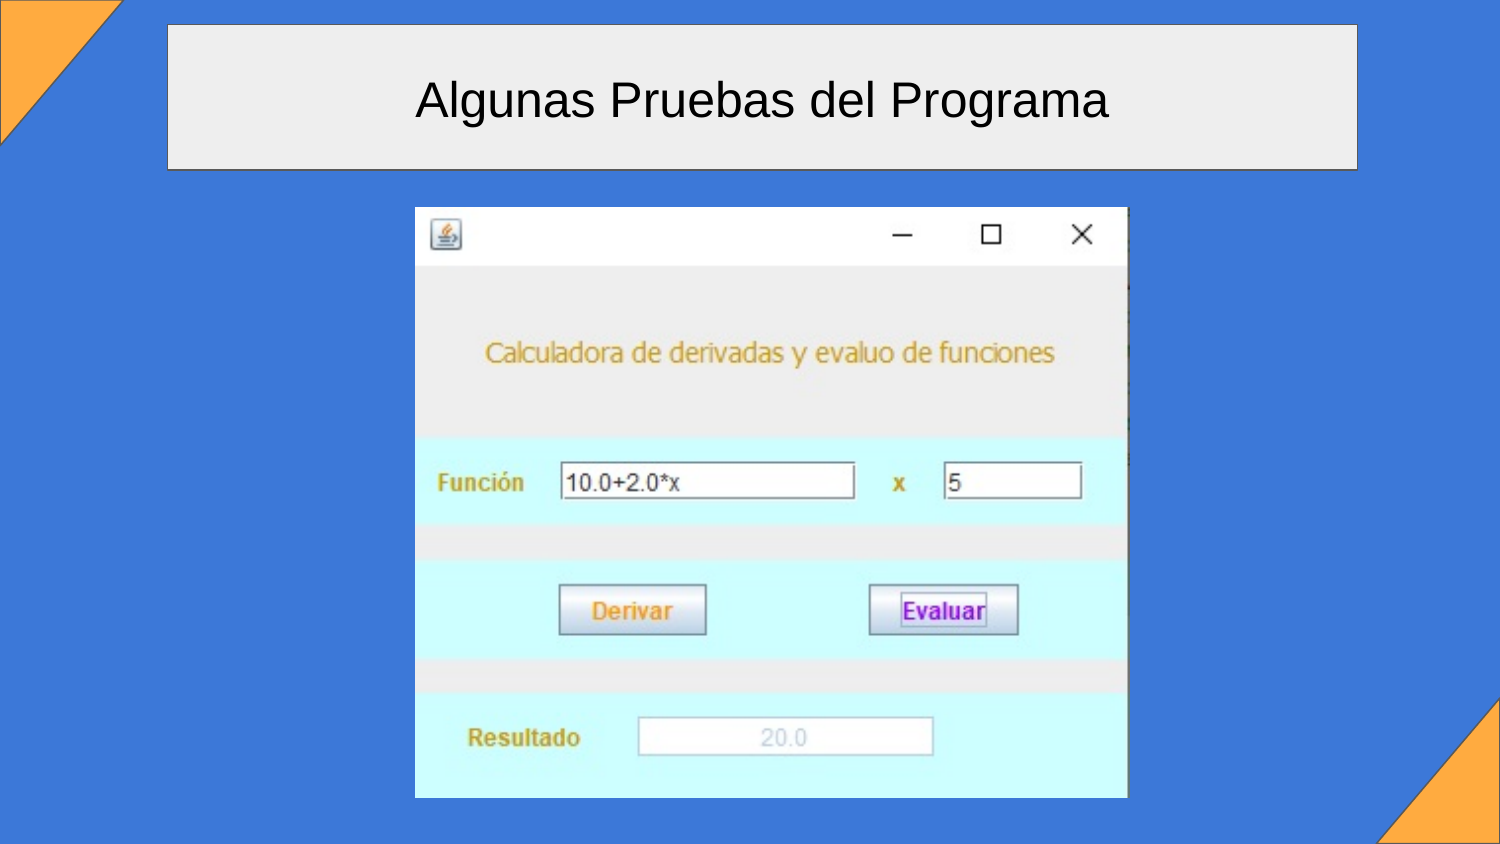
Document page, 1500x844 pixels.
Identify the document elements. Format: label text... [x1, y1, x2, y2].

picture [415, 207, 1130, 798]
text_box Algunas Pruebas del Programa [167, 24, 1358, 171]
text_box [1376, 697, 1500, 844]
text_box [0, 0, 124, 146]
